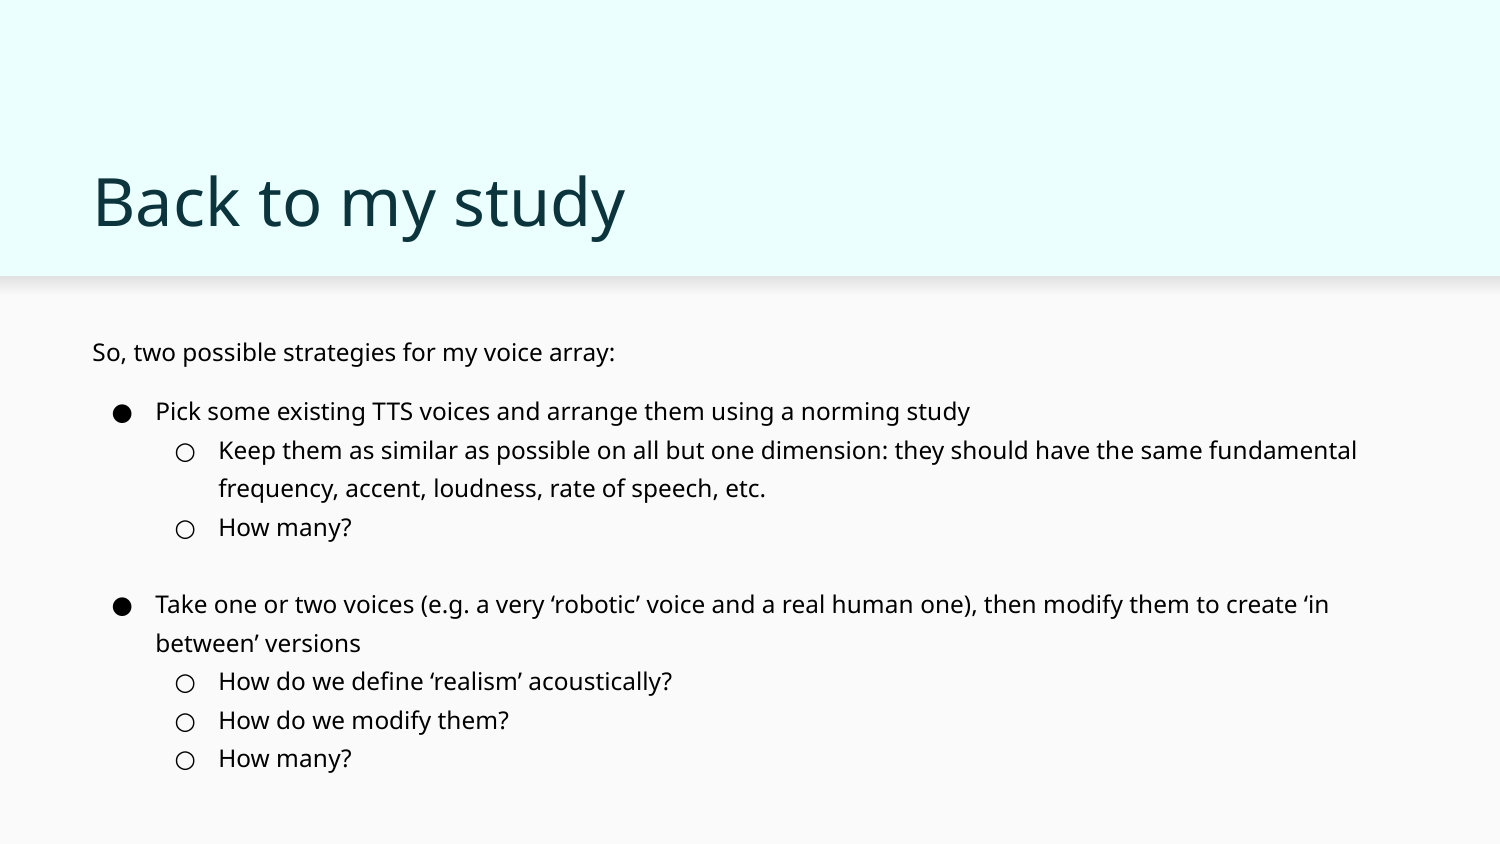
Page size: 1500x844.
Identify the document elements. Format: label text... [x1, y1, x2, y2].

title Back to my study [77, 52, 1427, 261]
list So, two possible strategies for my voice array: Pick some existing TTS voices and arrange them using a norming study Keep them as similar as possible on all but one dimension: they should have the same fundamental frequency, accent, loudness, rate of speech, etc. How many? Take one or two voices (e.g. a very ‘robotic’ voice and a real human one), then modify them to create ‘in between’ versions How do we define ‘realism’ acoustically? How do we modify them? How many? [77, 314, 1427, 791]
